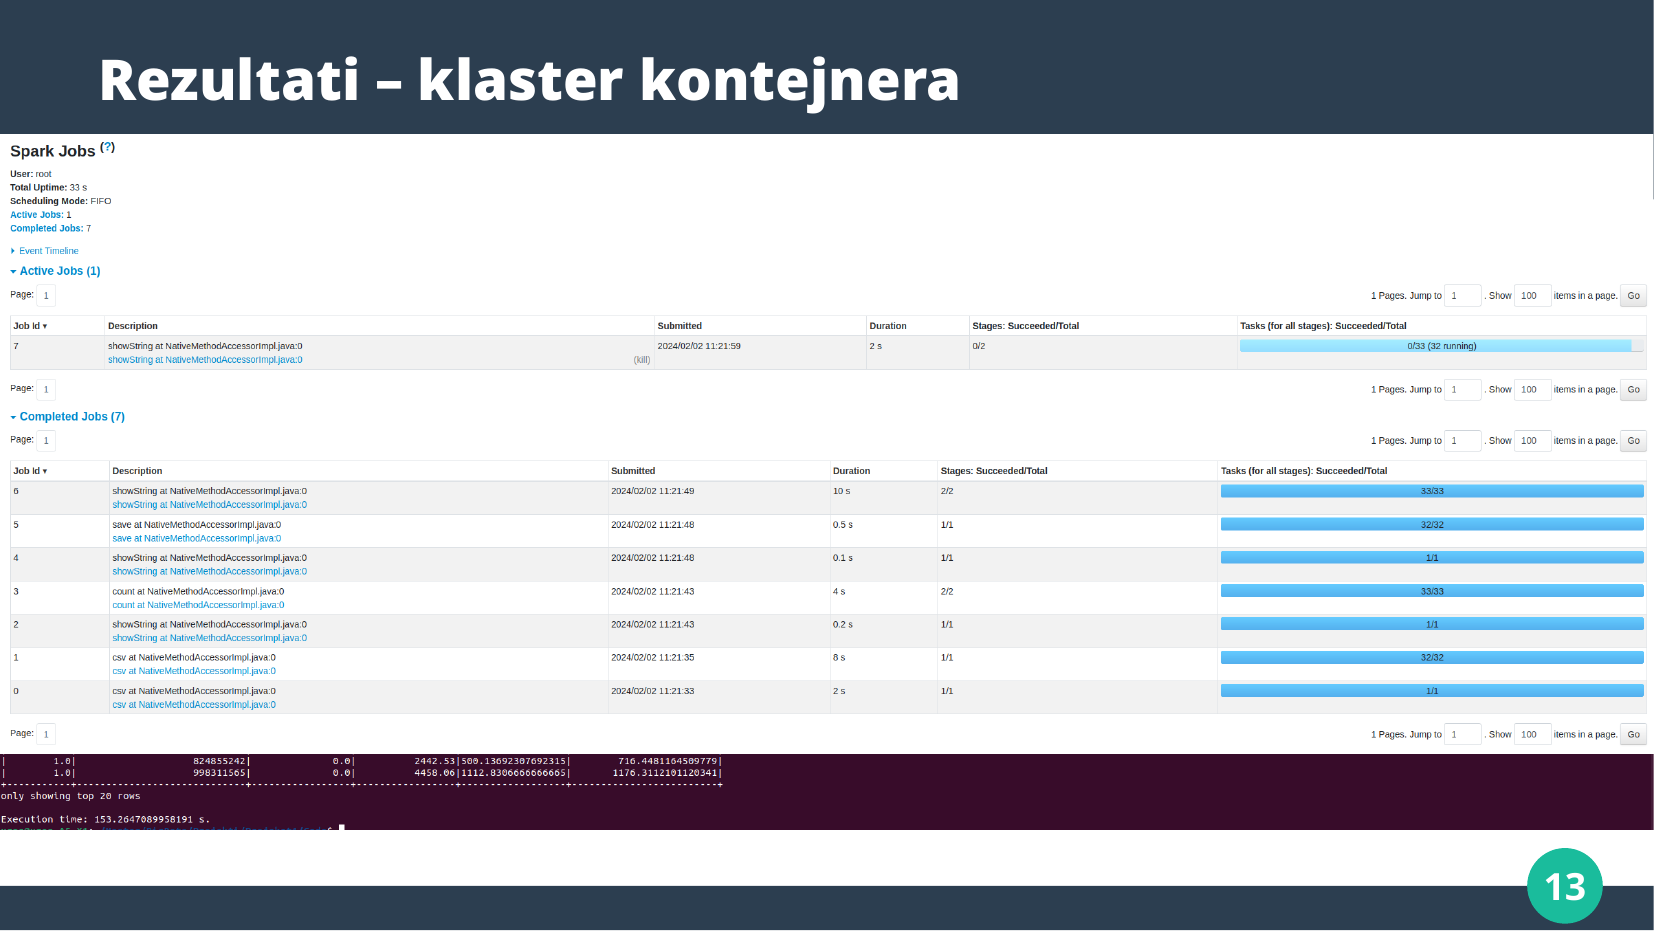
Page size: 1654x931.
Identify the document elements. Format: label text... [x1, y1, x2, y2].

title Rezultati – klaster kontejnera [23, 19, 1560, 138]
picture [0, 134, 1654, 830]
